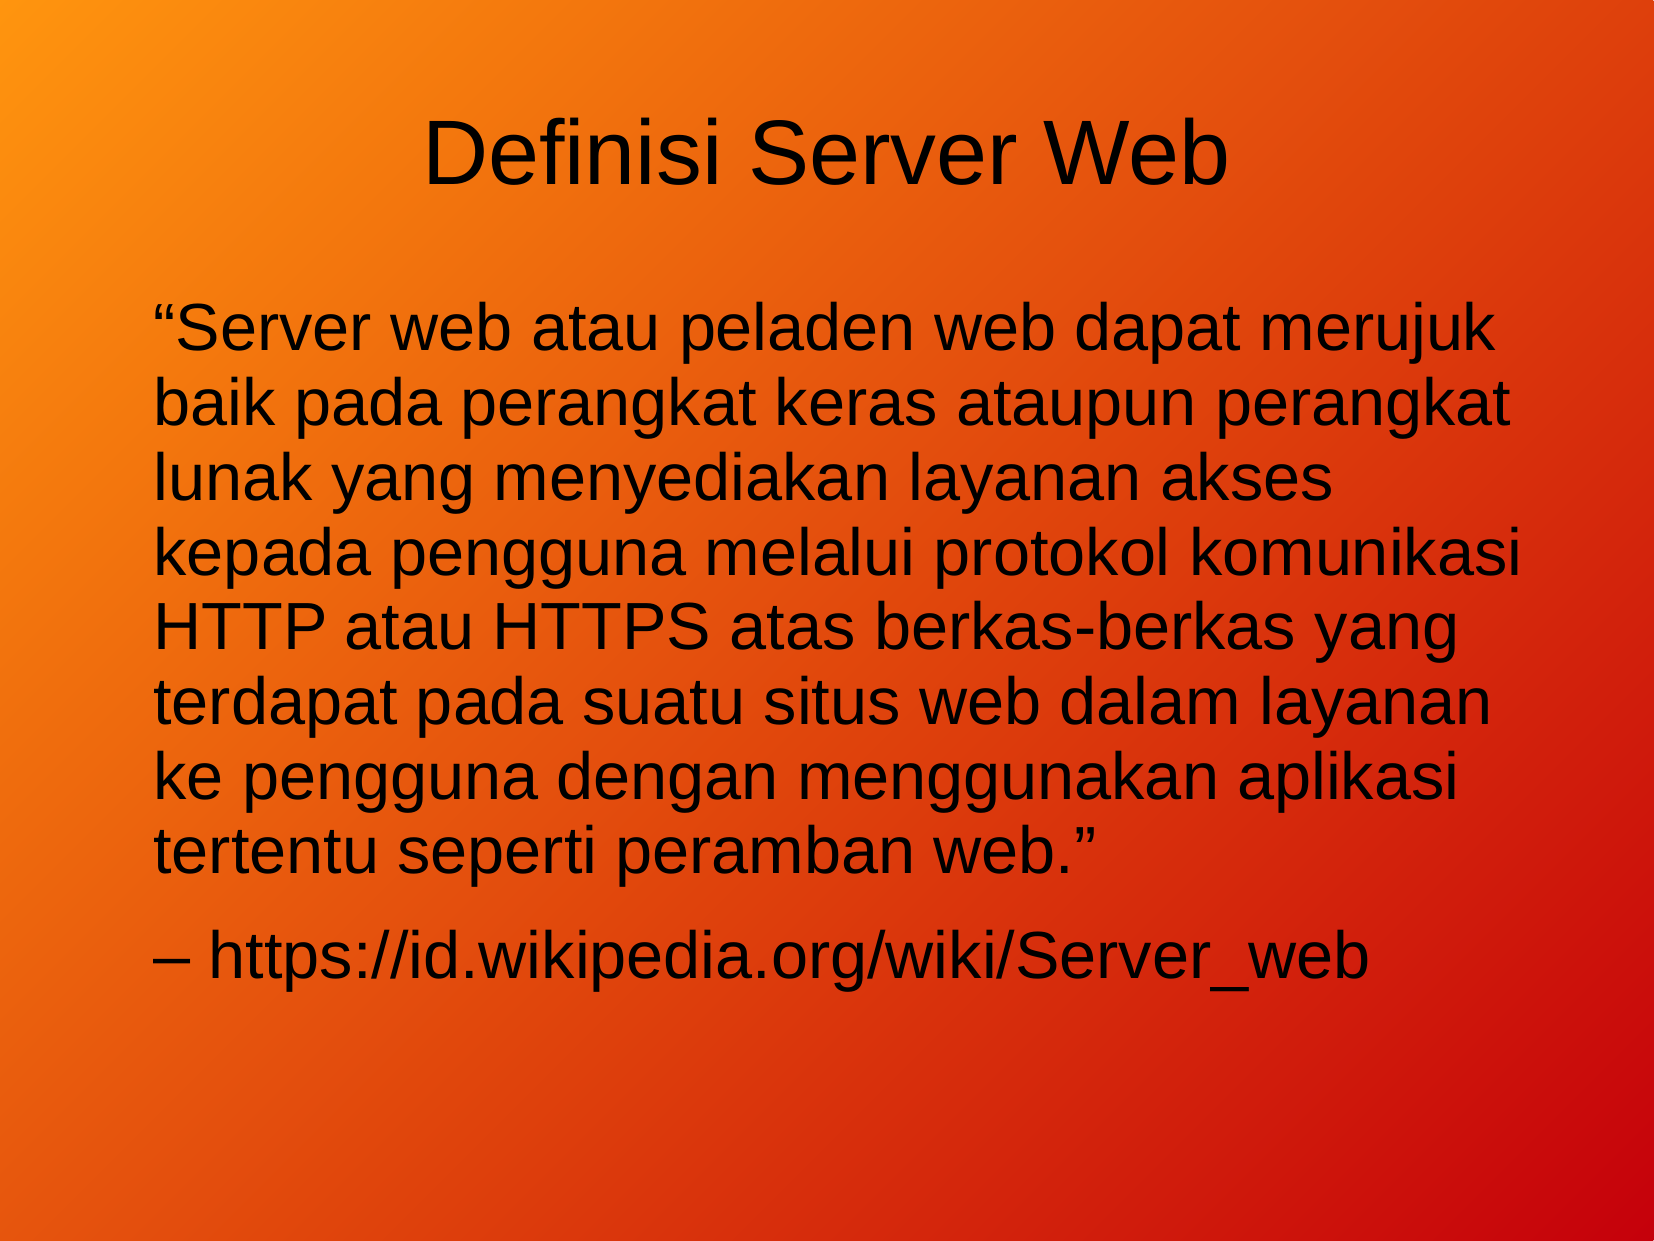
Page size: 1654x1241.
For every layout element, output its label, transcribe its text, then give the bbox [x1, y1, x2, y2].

title Definisi Server Web [82, 49, 1571, 257]
list “Server web atau peladen web dapat merujuk baik pada perangkat keras ataupun perangkat lunak yang menyediakan layanan akses kepada pengguna melalui protokol komunikasi HTTP atau HTTPS atas berkas-berkas yang terdapat pada suatu situs web dalam layanan ke pengguna dengan menggunakan aplikasi tertentu seperti peramban web.” – https://id.wikipedia.org/wiki/Server_web [82, 290, 1571, 1010]
